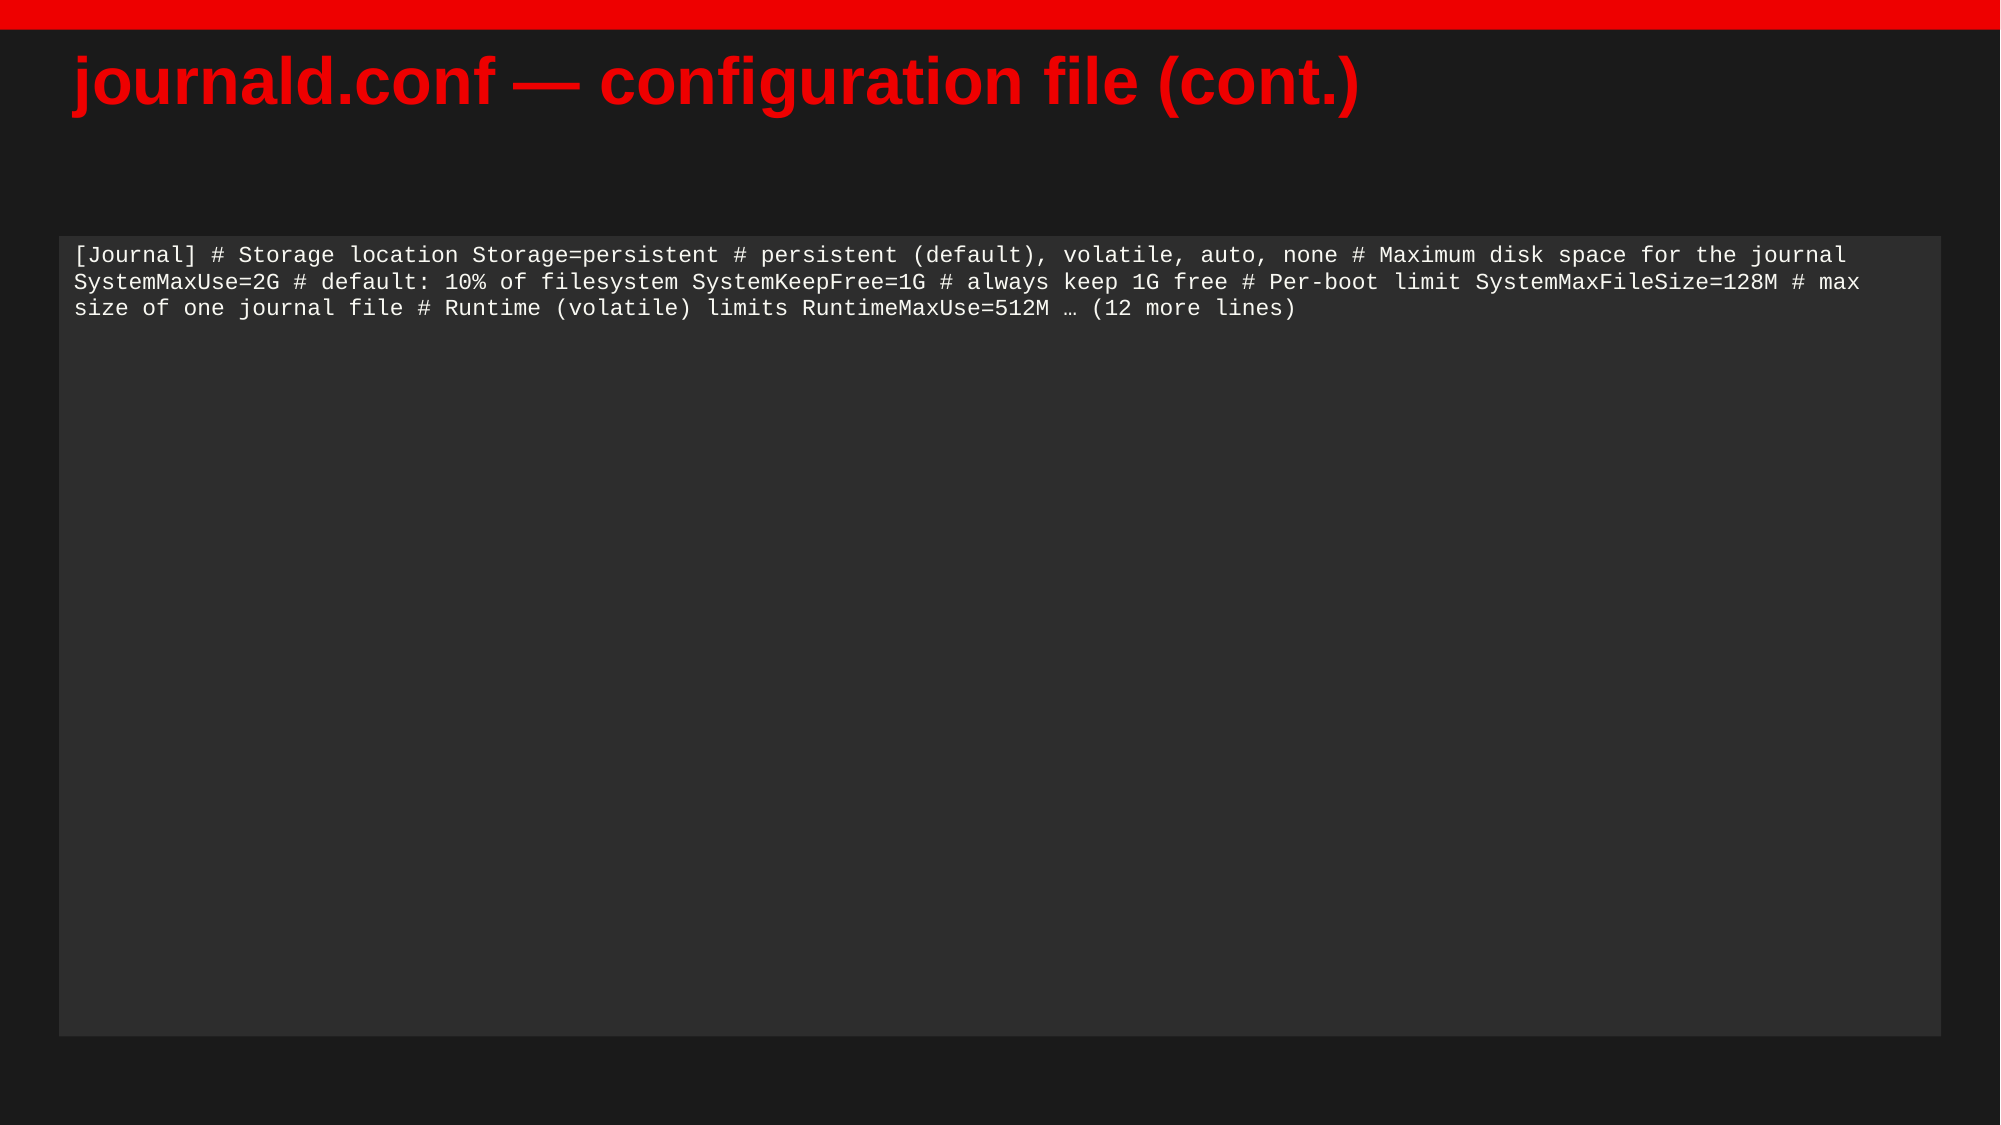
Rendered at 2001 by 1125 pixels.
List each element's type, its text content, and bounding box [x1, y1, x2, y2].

text_box journald.conf — configuration file (cont.) [59, 36, 1942, 208]
text_box [Journal] # Storage location Storage=persistent # persistent (default), volatile, auto, none # Maximum disk space for the journal SystemMaxUse=2G # default: 10% of filesystem SystemKeepFree=1G # always keep 1G free # Per-boot limit SystemMaxFileSize=128M # max size of one journal file # Runtime (volatile) limits RuntimeMaxUse=512M … (12 more lines) [59, 236, 1942, 1037]
text_box [0, 0, 2001, 30]
